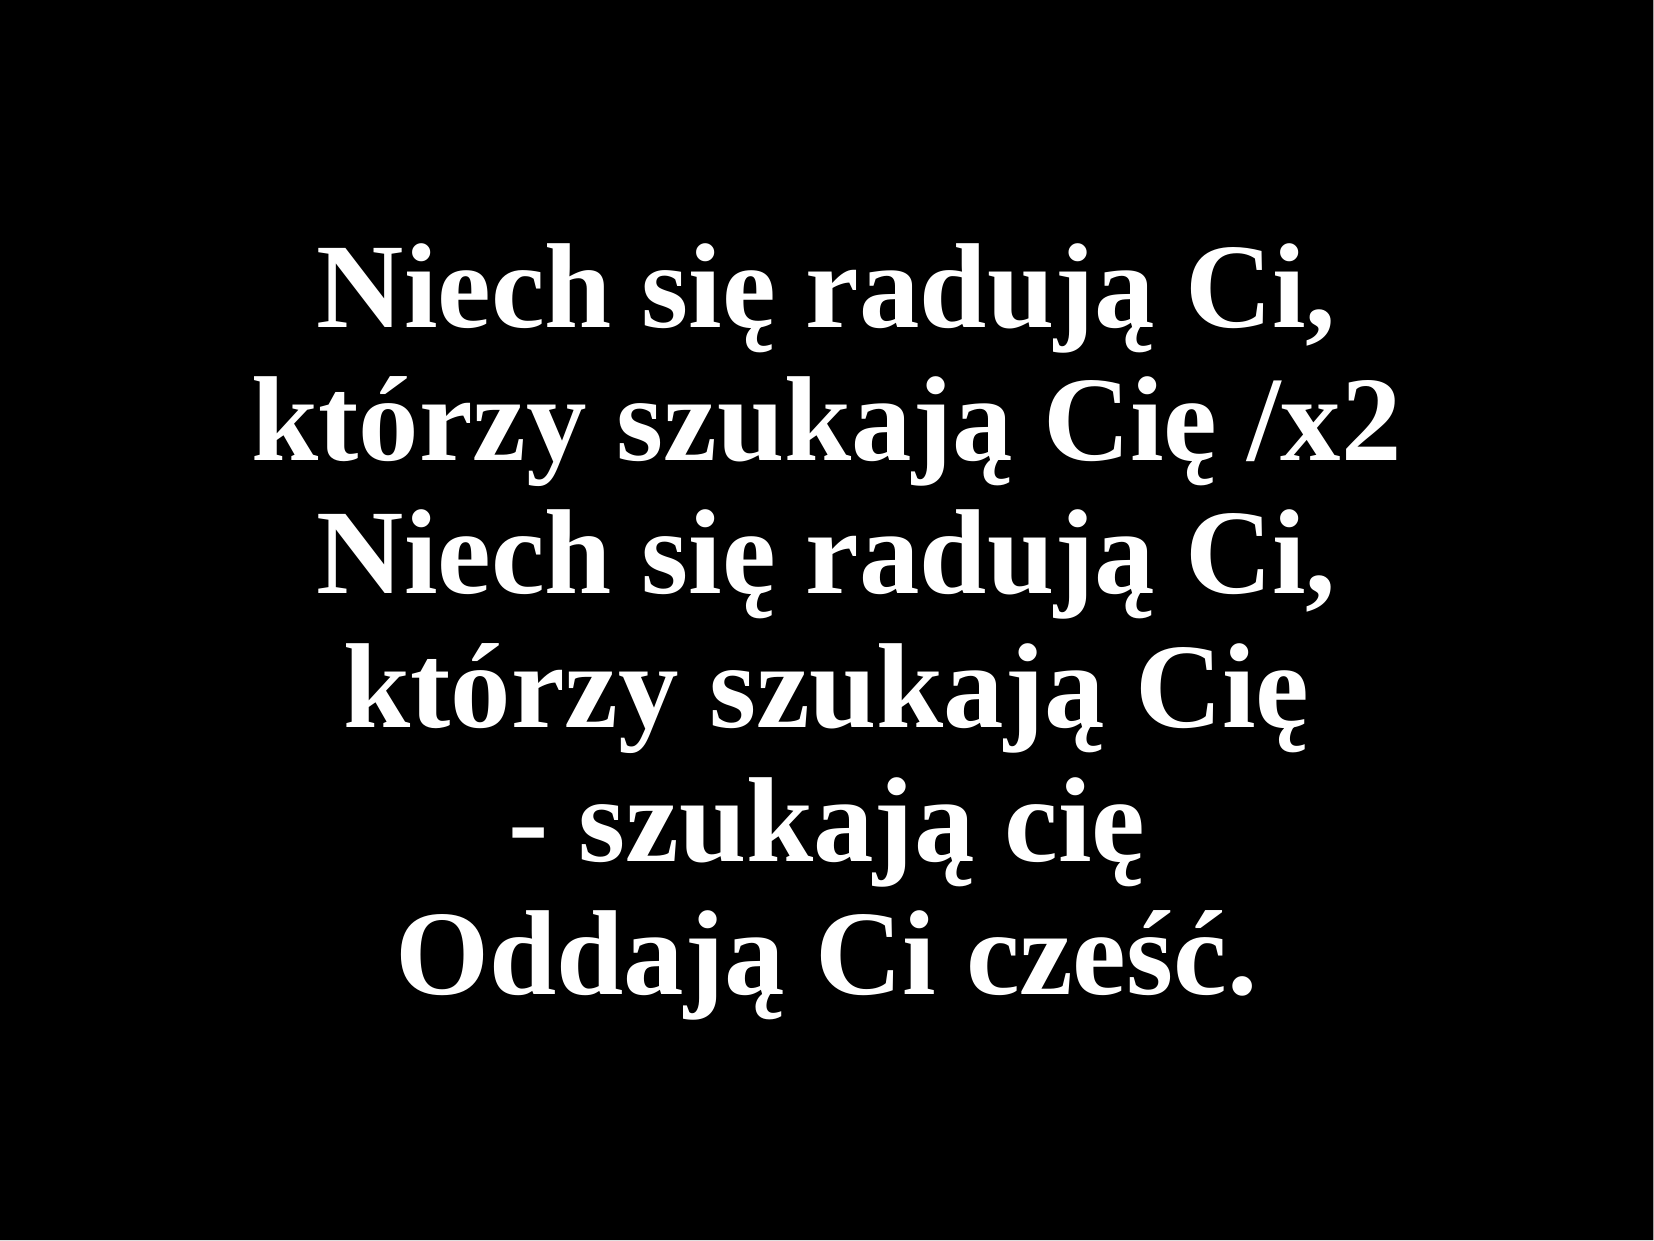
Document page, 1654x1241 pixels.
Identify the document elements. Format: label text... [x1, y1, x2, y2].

title Niech się radują Ci, którzy szukają Cię /x2 Niech się radują Ci, którzy szukają Cię - szukają cię Oddają Ci cześć. [0, 0, 1654, 1241]
